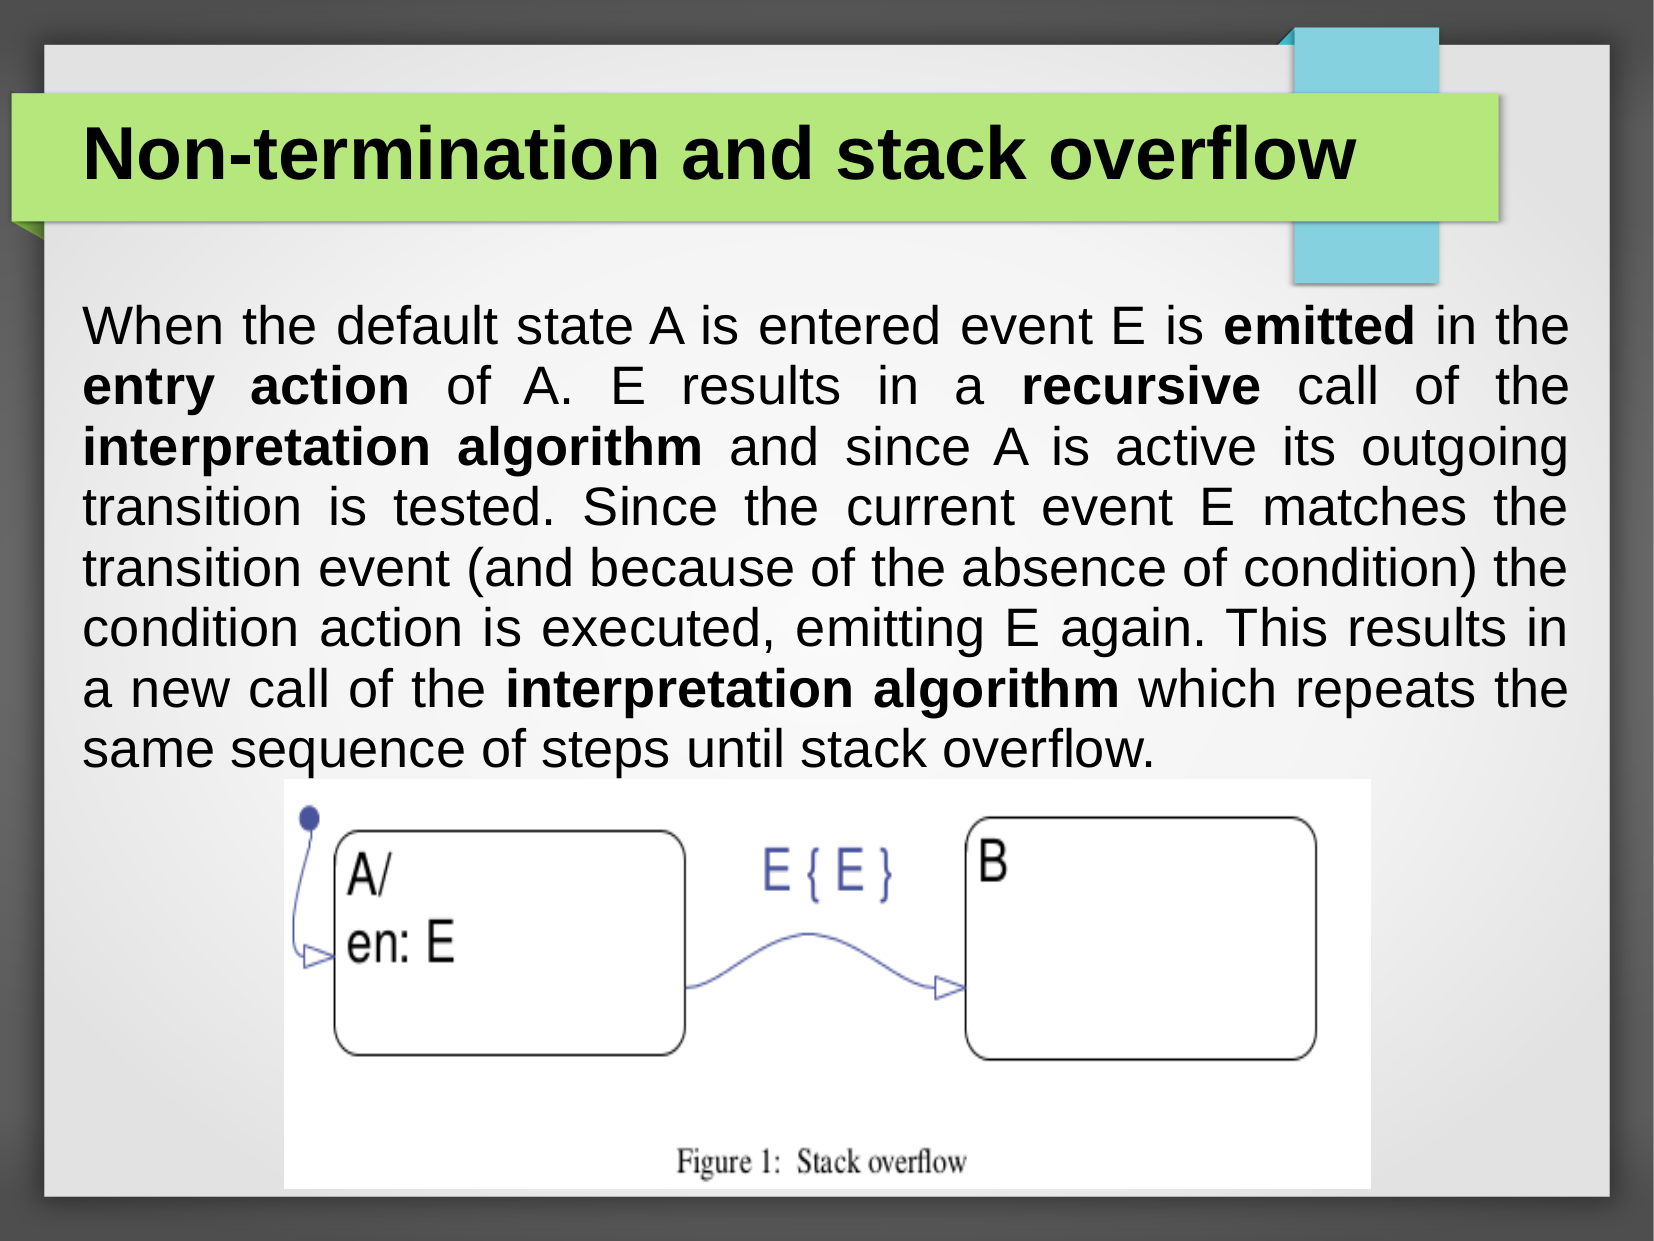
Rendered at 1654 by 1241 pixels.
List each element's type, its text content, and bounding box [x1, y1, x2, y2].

title Non-termination and stack overflow [82, 94, 1441, 213]
picture [0, 0, 1654, 1241]
list When the default state A is entered event E is emitted in the entry action of A. E results in a recursive call of the interpretation algorithm and since A is active its outgoing transition is tested. Since the current event E matches the transition event (and because of the absence of condition) the condition action is executed, emitting E again. This results in a new call of the interpretation algorithm which repeats the same sequence of steps until stack overflow. [82, 295, 1571, 1015]
